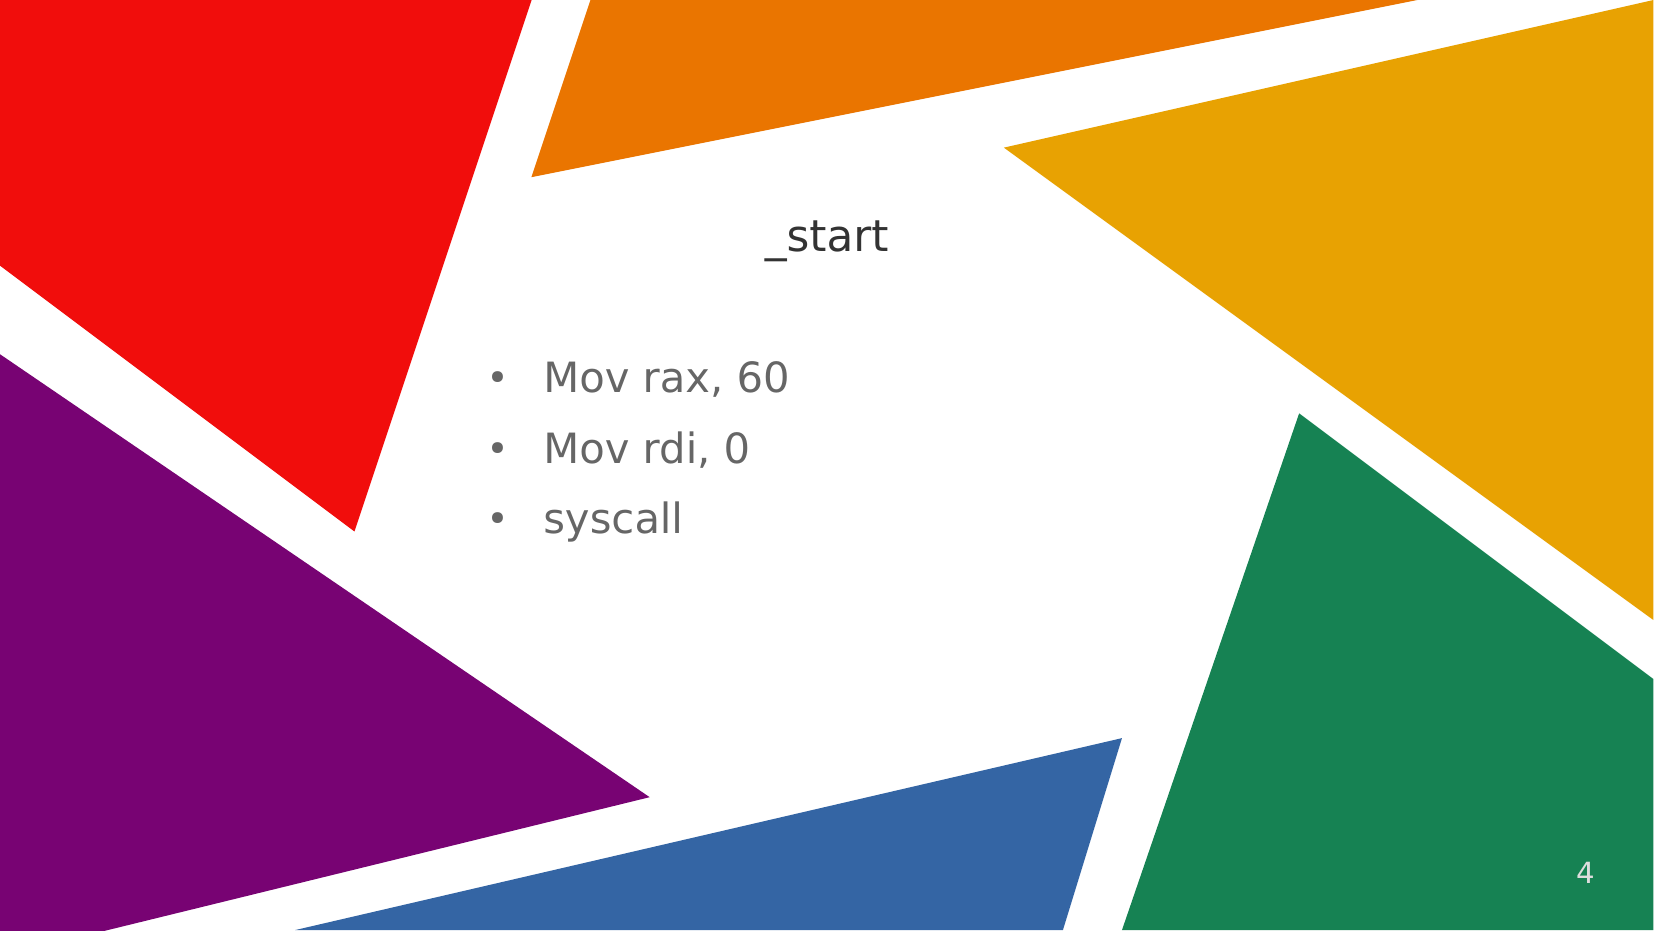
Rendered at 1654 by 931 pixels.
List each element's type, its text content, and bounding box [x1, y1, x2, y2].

list Mov rax, 60 Mov rdi, 0 syscall [472, 354, 1182, 768]
title _start [472, 147, 1182, 325]
